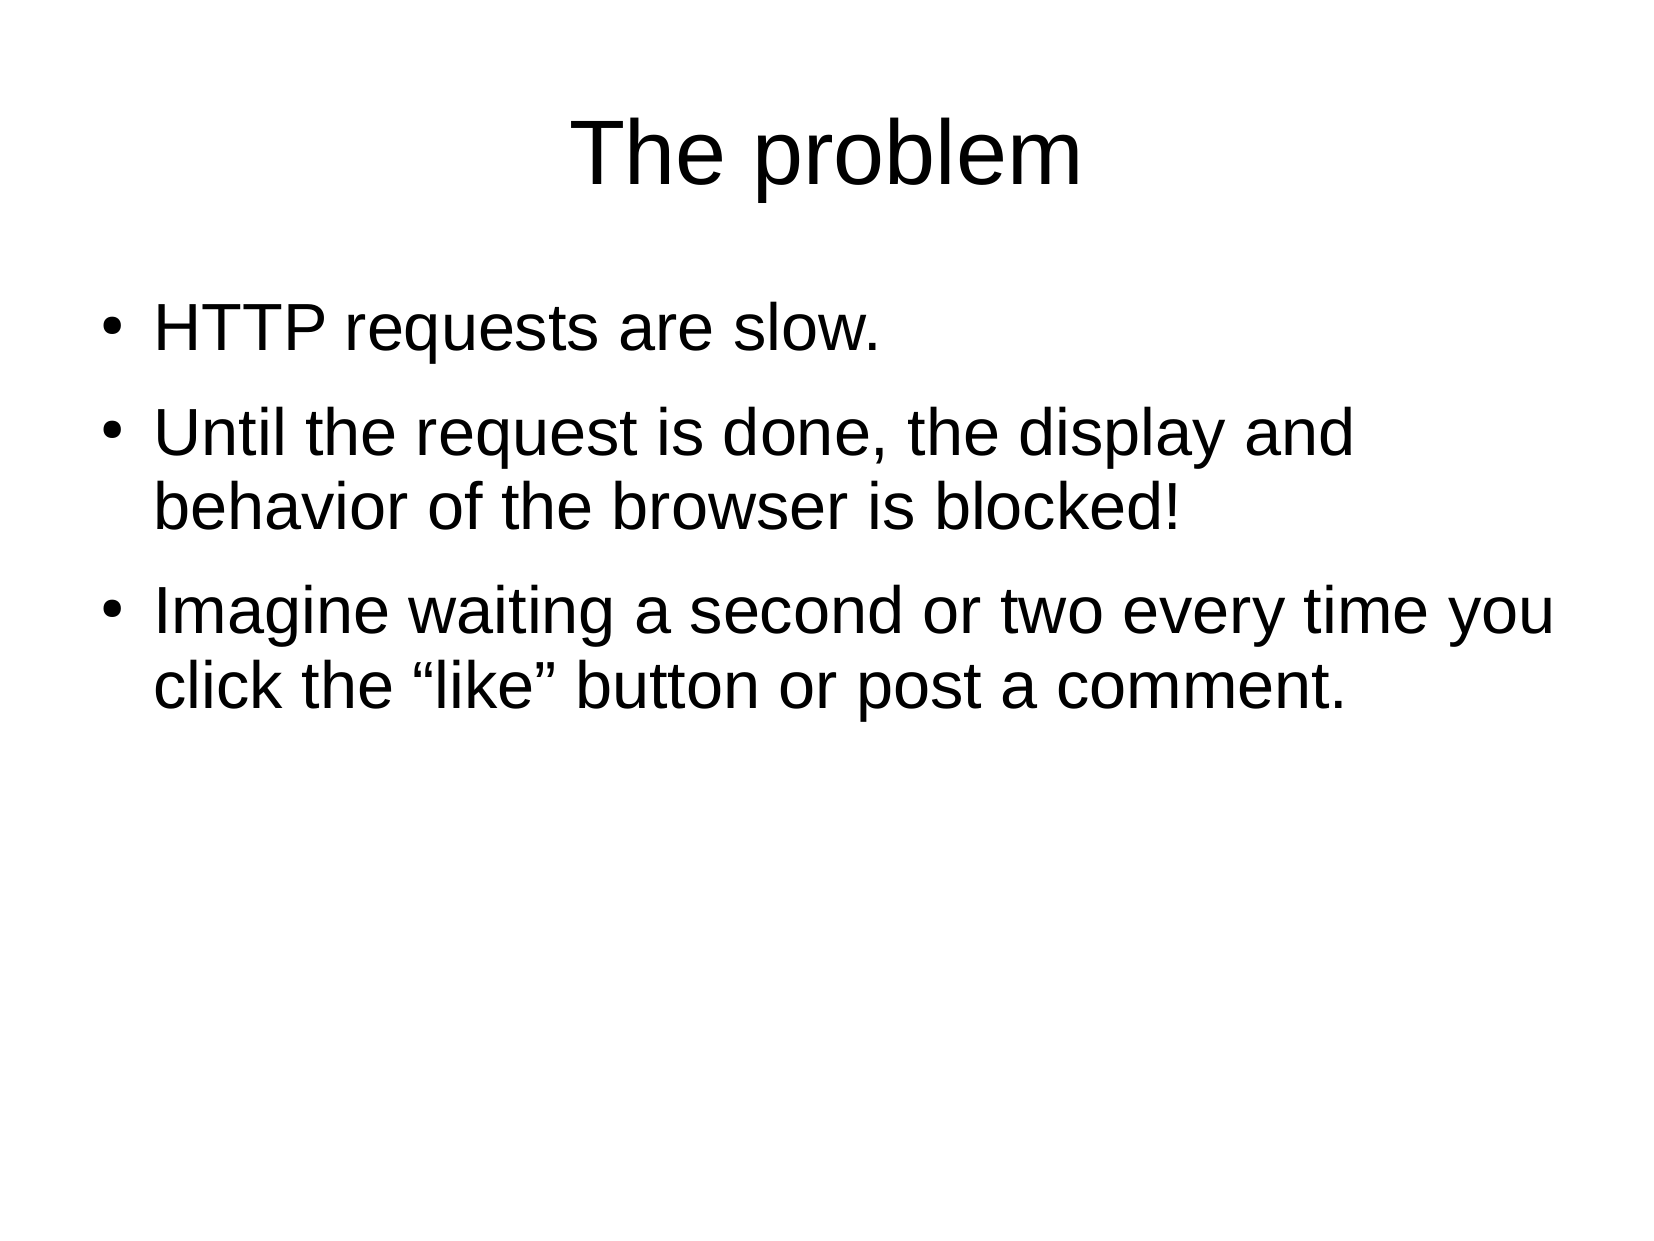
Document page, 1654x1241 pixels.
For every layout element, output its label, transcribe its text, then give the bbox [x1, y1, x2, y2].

list HTTP requests are slow. Until the request is done, the display and behavior of the browser is blocked! Imagine waiting a second or two every time you click the “like” button or post a comment. [82, 290, 1571, 1010]
title The problem [82, 49, 1571, 257]
